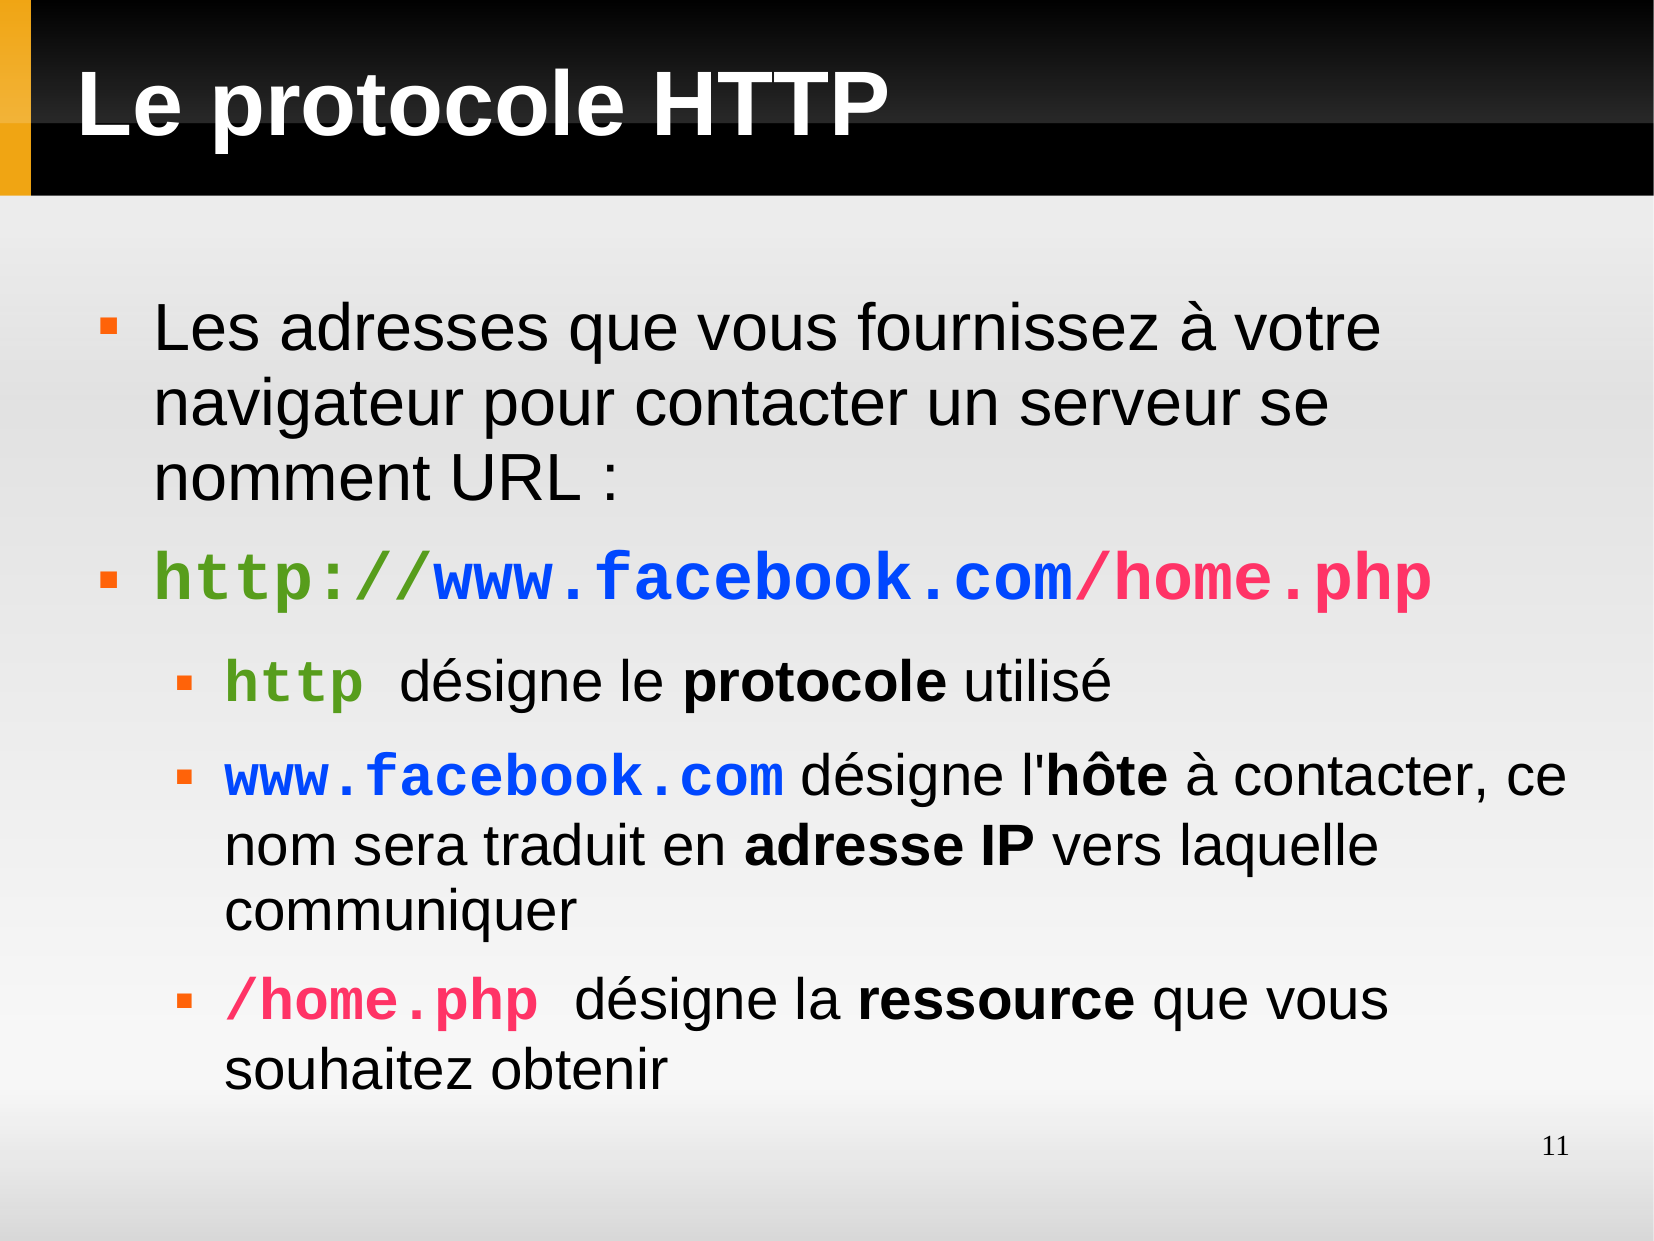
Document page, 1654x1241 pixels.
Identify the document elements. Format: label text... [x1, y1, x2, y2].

list Les adresses que vous fournissez à votre navigateur pour contacter un serveur se nomment URL : http://www.facebook.com/home.php http désigne le protocole utilisé www.facebook.com désigne l'hôte à contacter, ce nom sera traduit en adresse IP vers laquelle communiquer /home.php désigne la ressource que vous souhaitez obtenir [82, 290, 1571, 1109]
title Le protocole HTTP [76, 0, 1565, 208]
picture [0, 0, 1654, 1241]
